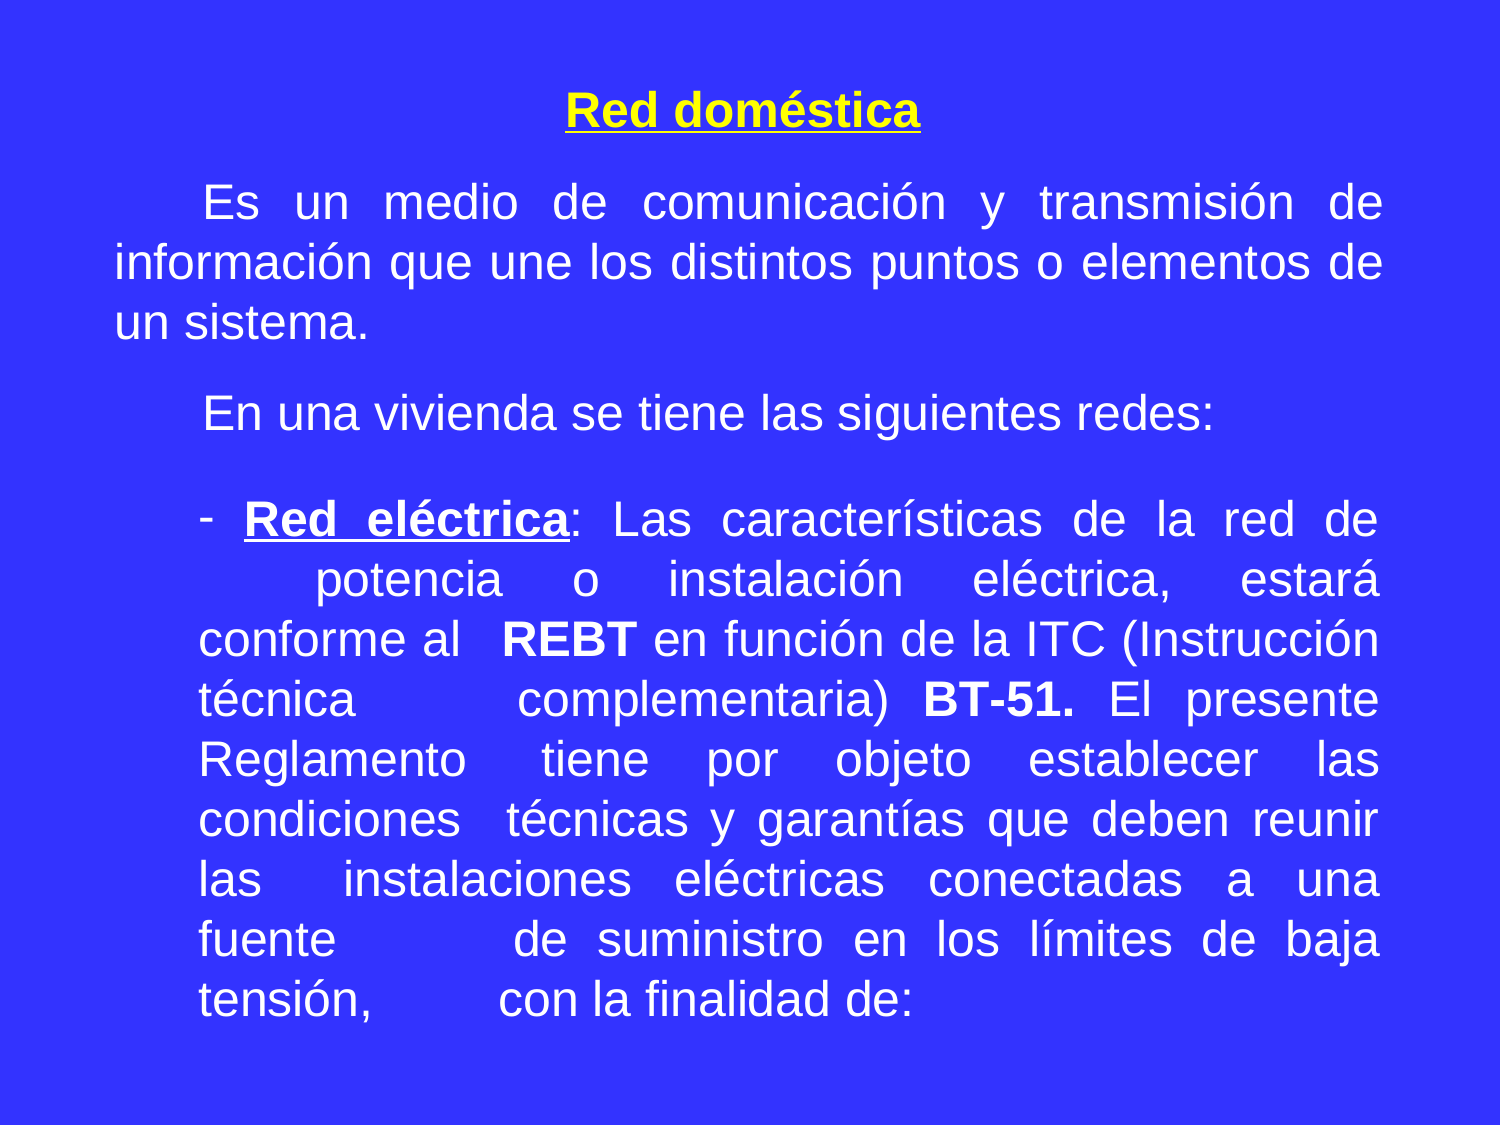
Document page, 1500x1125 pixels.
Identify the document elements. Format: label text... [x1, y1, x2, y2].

text_box Red eléctrica: Las características de la red de potencia o instalación eléctrica, estará conforme al REBT en función de la ITC (Instrucción técnica complementaria) BT-51. El presente Reglamento tiene por objeto establecer las condiciones técnicas y garantías que deben reunir las instalaciones eléctricas conectadas a una fuente de suministro en los límites de baja tensión, con la finalidad de: [95, 478, 1396, 1035]
text_box Red doméstica Es un medio de comunicación y transmisión de información que une los distintos puntos o elementos de un sistema. En una vivienda se tiene las siguientes redes: [100, 70, 1400, 449]
